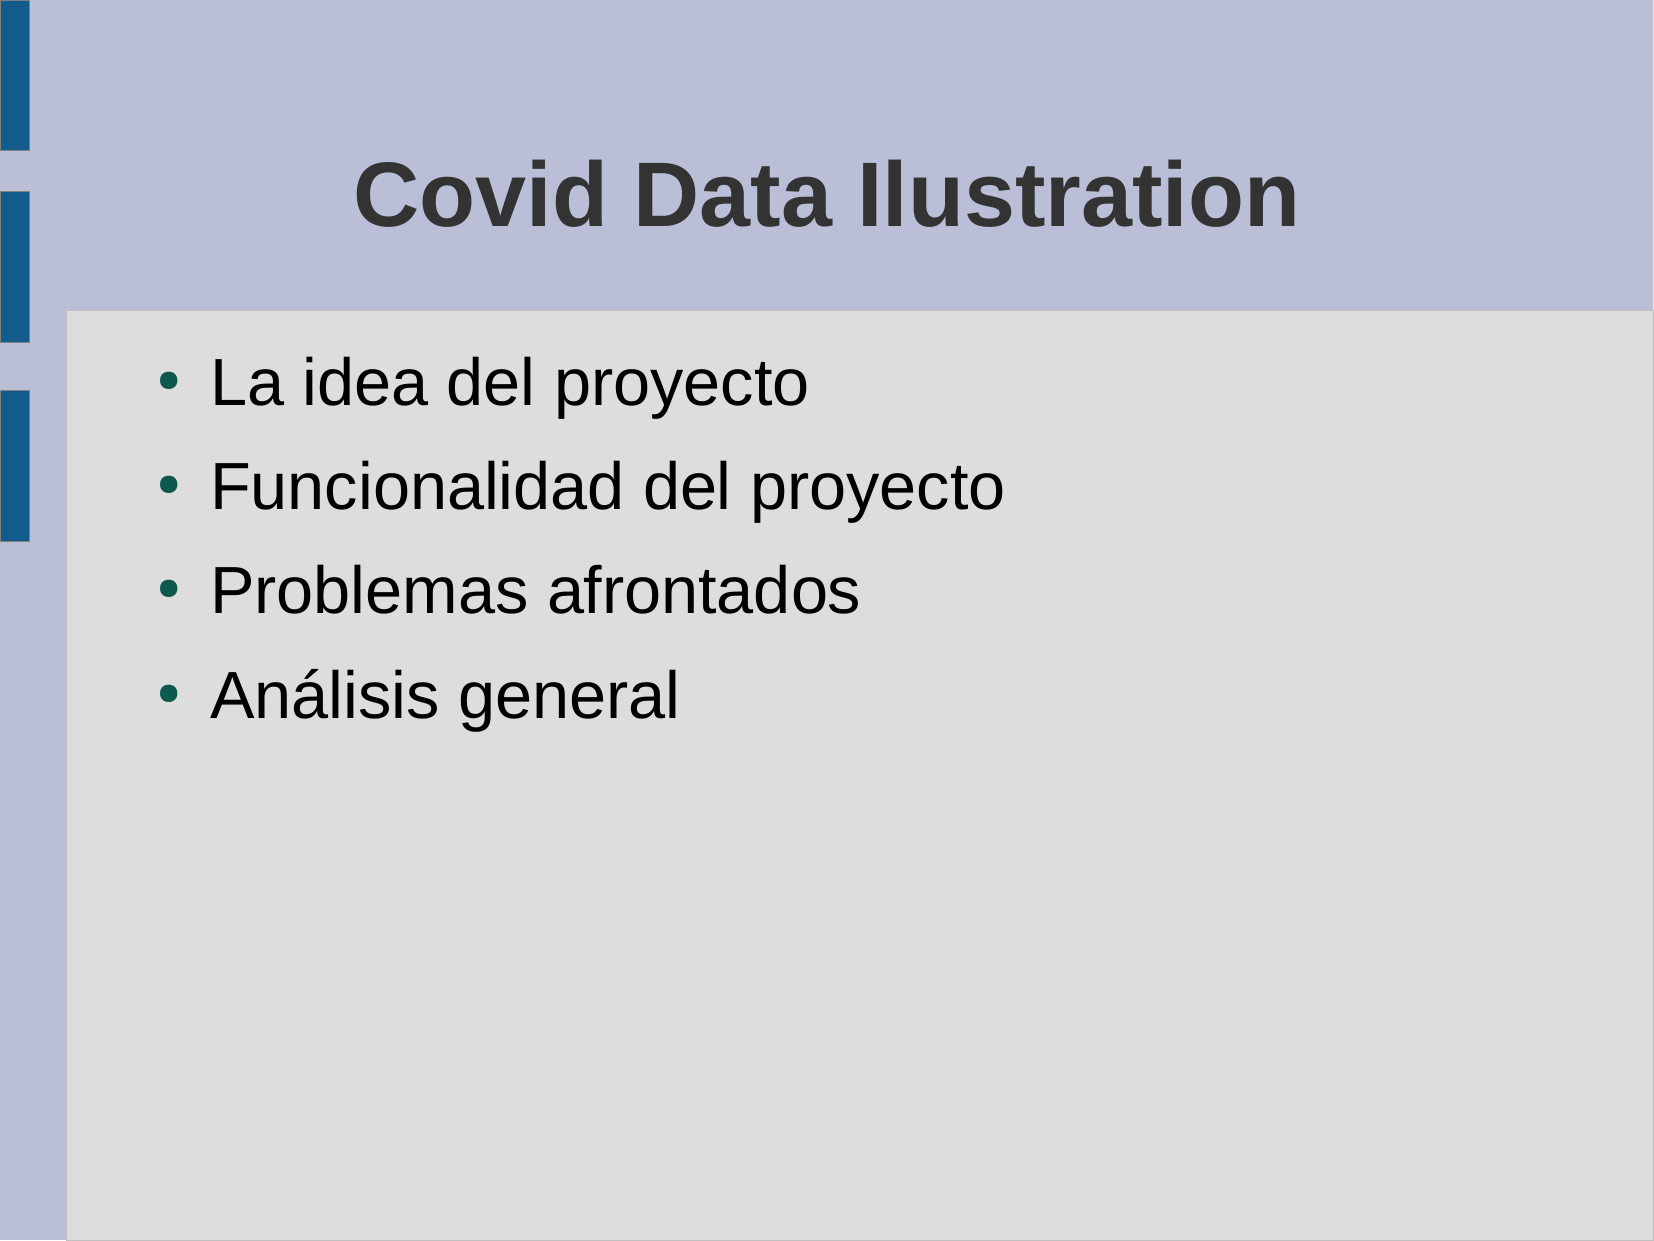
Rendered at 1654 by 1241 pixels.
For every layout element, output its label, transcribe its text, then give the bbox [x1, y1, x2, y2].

list La idea del proyecto Funcionalidad del proyecto Problemas afrontados Análisis general [121, 344, 1534, 1127]
title Covid Data Ilustration [121, 91, 1534, 299]
